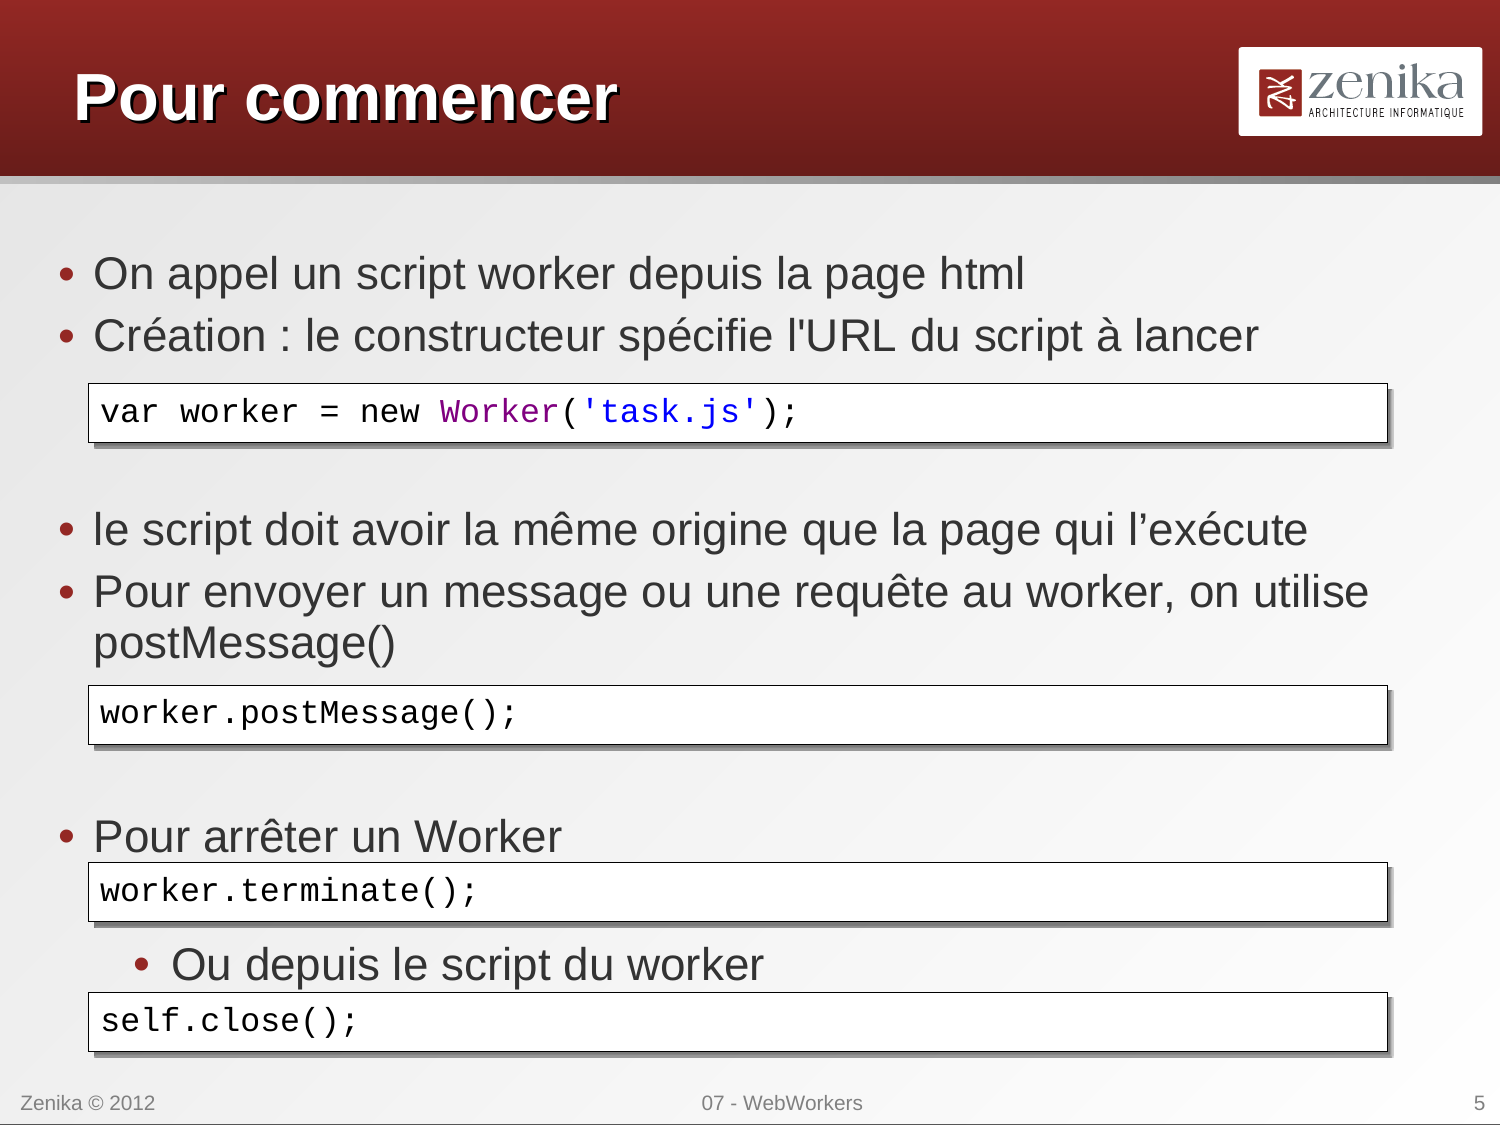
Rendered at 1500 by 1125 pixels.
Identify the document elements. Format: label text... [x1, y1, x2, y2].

picture [1257, 58, 1464, 125]
text_box worker.postMessage(); [88, 685, 1388, 745]
list On appel un script worker depuis la page html Création : le constructeur spécifie l'URL du script à lancer le script doit avoir la même origine que la page qui l’exécute Pour envoyer un message ou une requête au worker, on utilise postMessage() Pour arrêter un Worker Ou depuis le script du worker [59, 247, 1444, 1077]
title Pour commencer [50, 15, 1206, 180]
text_box var worker = new Worker('task.js'); [88, 383, 1388, 443]
text_box worker.terminate(); [88, 862, 1388, 922]
text_box self.close(); [88, 992, 1388, 1052]
